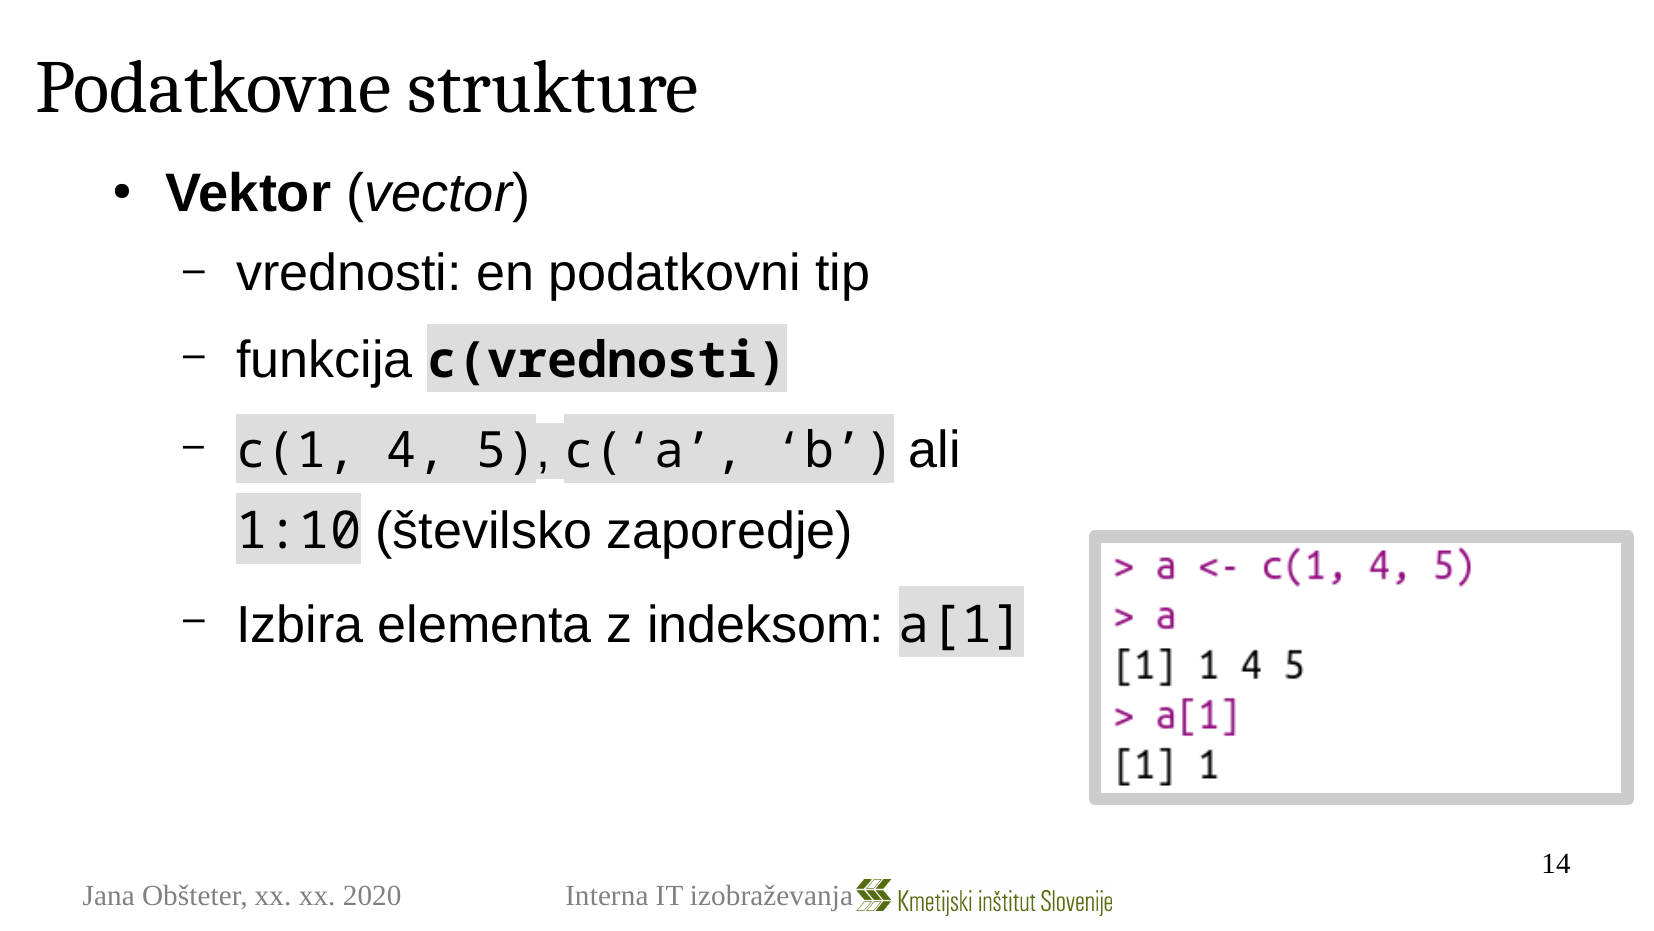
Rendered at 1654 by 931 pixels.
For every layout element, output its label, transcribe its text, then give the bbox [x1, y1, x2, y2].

title Podatkovne strukture [35, 21, 1524, 154]
picture [1101, 542, 1622, 793]
picture [856, 879, 1112, 916]
list Vektor (vector) vrednosti: en podatkovni tip funkcija c(vrednosti) c(1, 4, 5), c(‘a’, ‘b’) ali 1:10 (številsko zaporedje) Izbira elementa z indeksom: a[1] [94, 153, 1583, 758]
